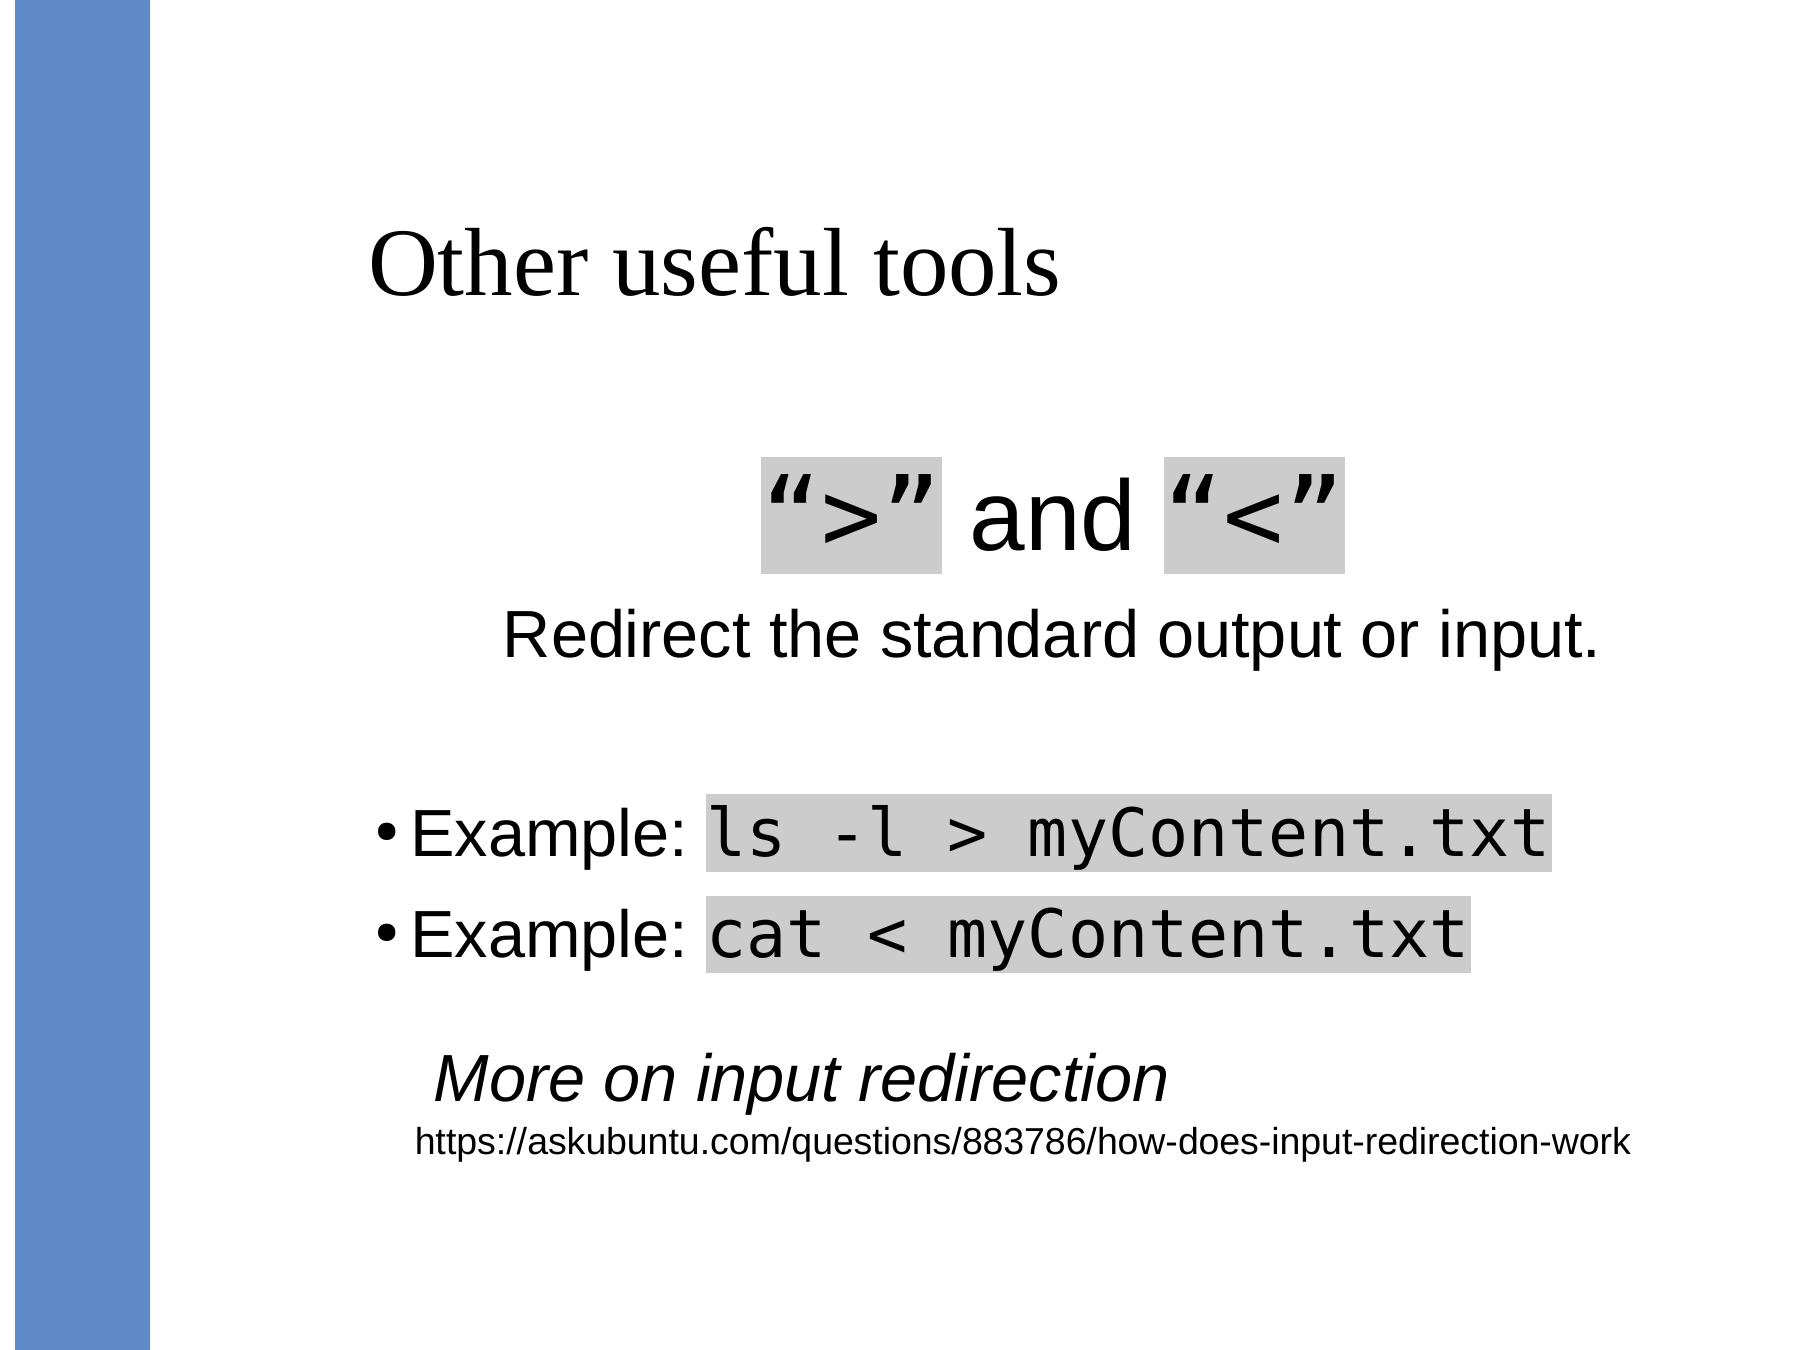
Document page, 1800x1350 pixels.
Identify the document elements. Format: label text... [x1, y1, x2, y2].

subtitle Other useful tools [368, 101, 1531, 424]
text_box “>” and “<” Redirect the standard output or input. Example: ls -l > myContent.txt Example: cat < myContent.txt [360, 449, 1711, 1069]
text_box More on input redirection [419, 1033, 1396, 1198]
text_box https://askubuntu.com/questions/883786/how-does-input-redirection-work [1396, 1113, 1647, 1171]
